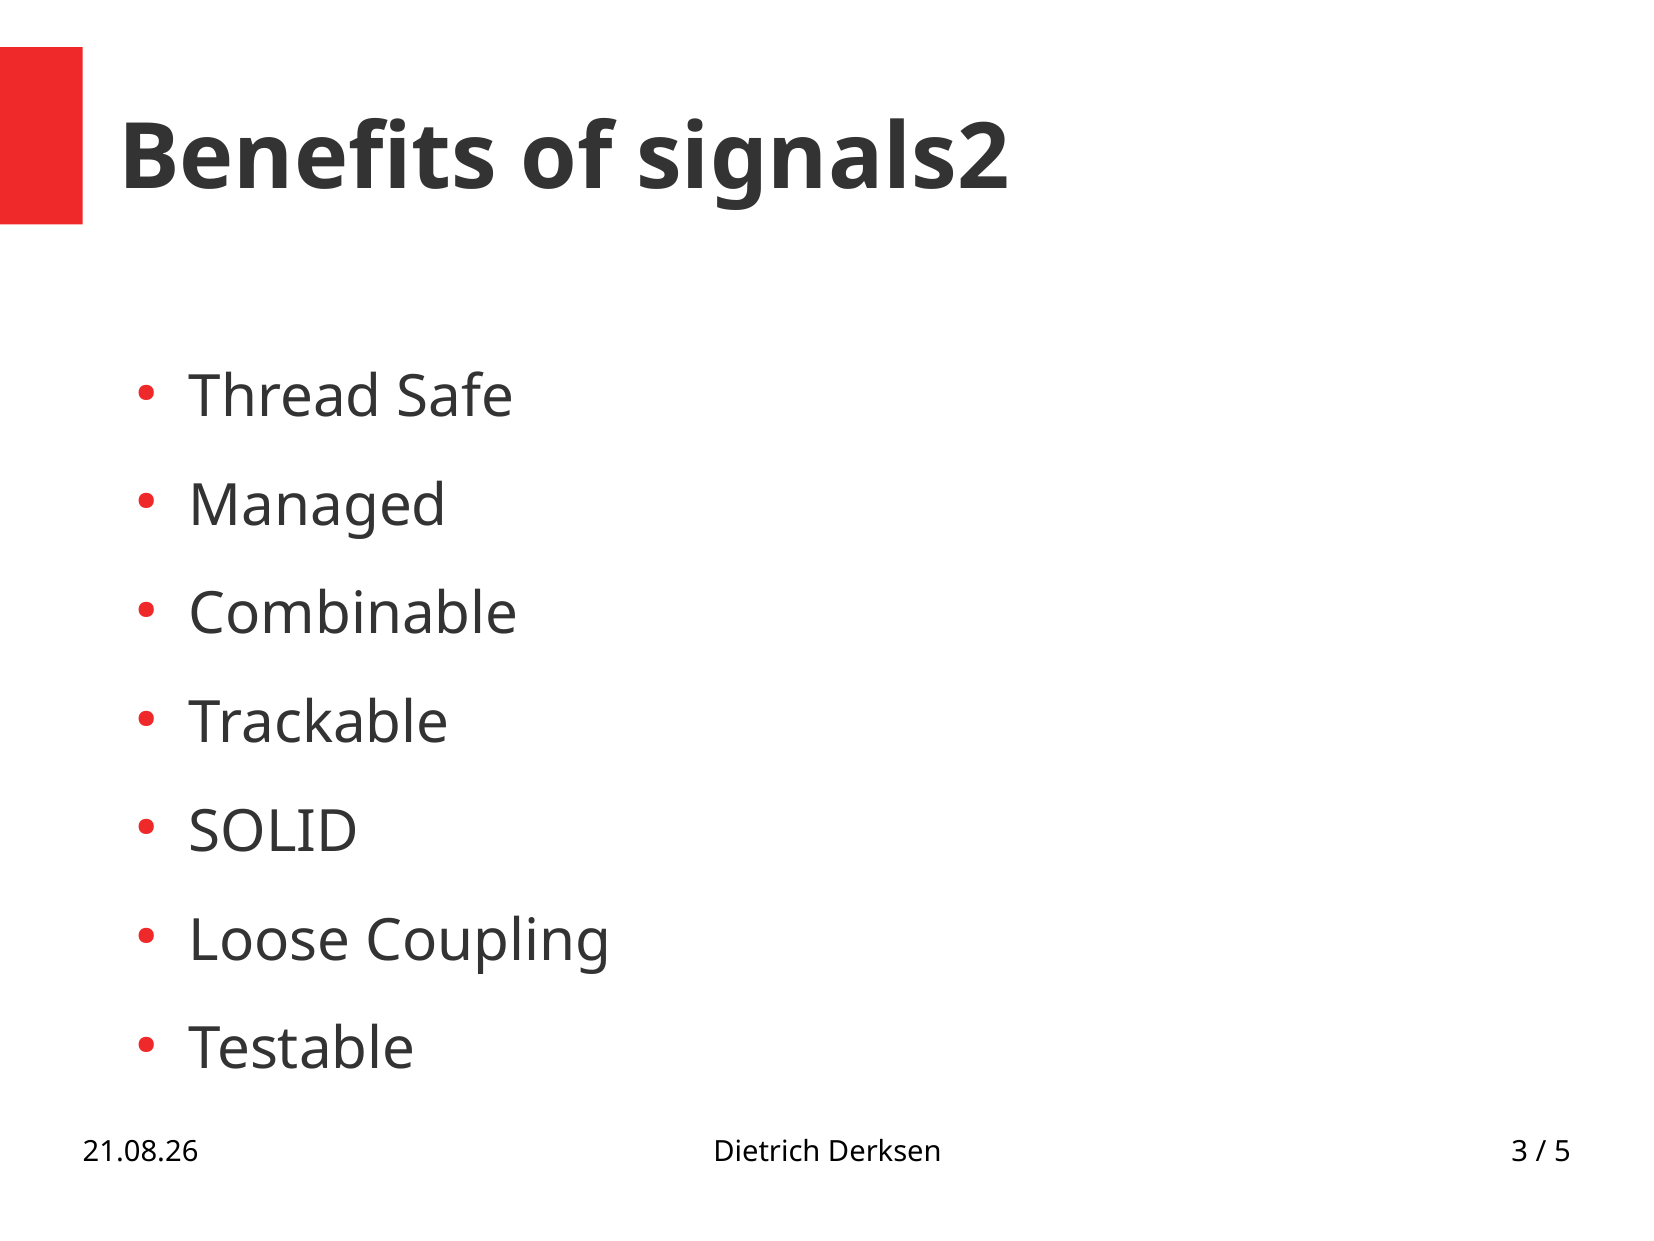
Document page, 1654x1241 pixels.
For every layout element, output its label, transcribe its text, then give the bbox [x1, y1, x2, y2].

list Thread Safe Managed Combinable Trackable SOLID Loose Coupling Testable [118, 354, 1536, 1074]
title Benefits of signals2 [118, 49, 1571, 257]
